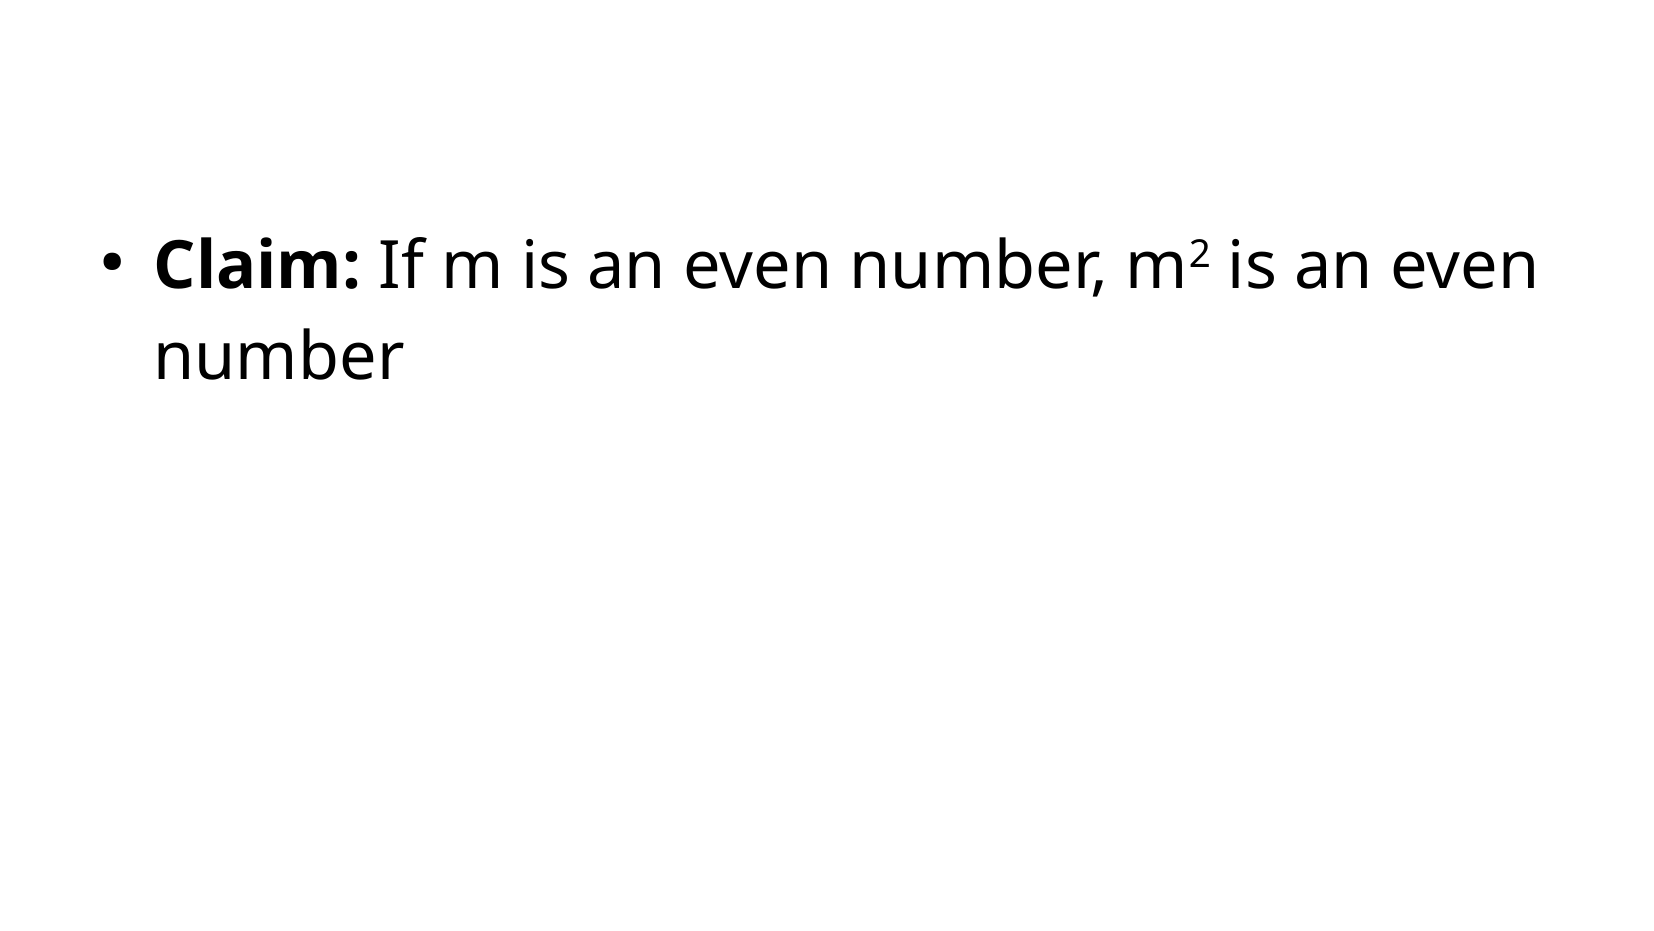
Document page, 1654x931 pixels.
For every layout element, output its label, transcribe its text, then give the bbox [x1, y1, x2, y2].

list Claim: If m is an even number, m2 is an even number [82, 217, 1571, 758]
